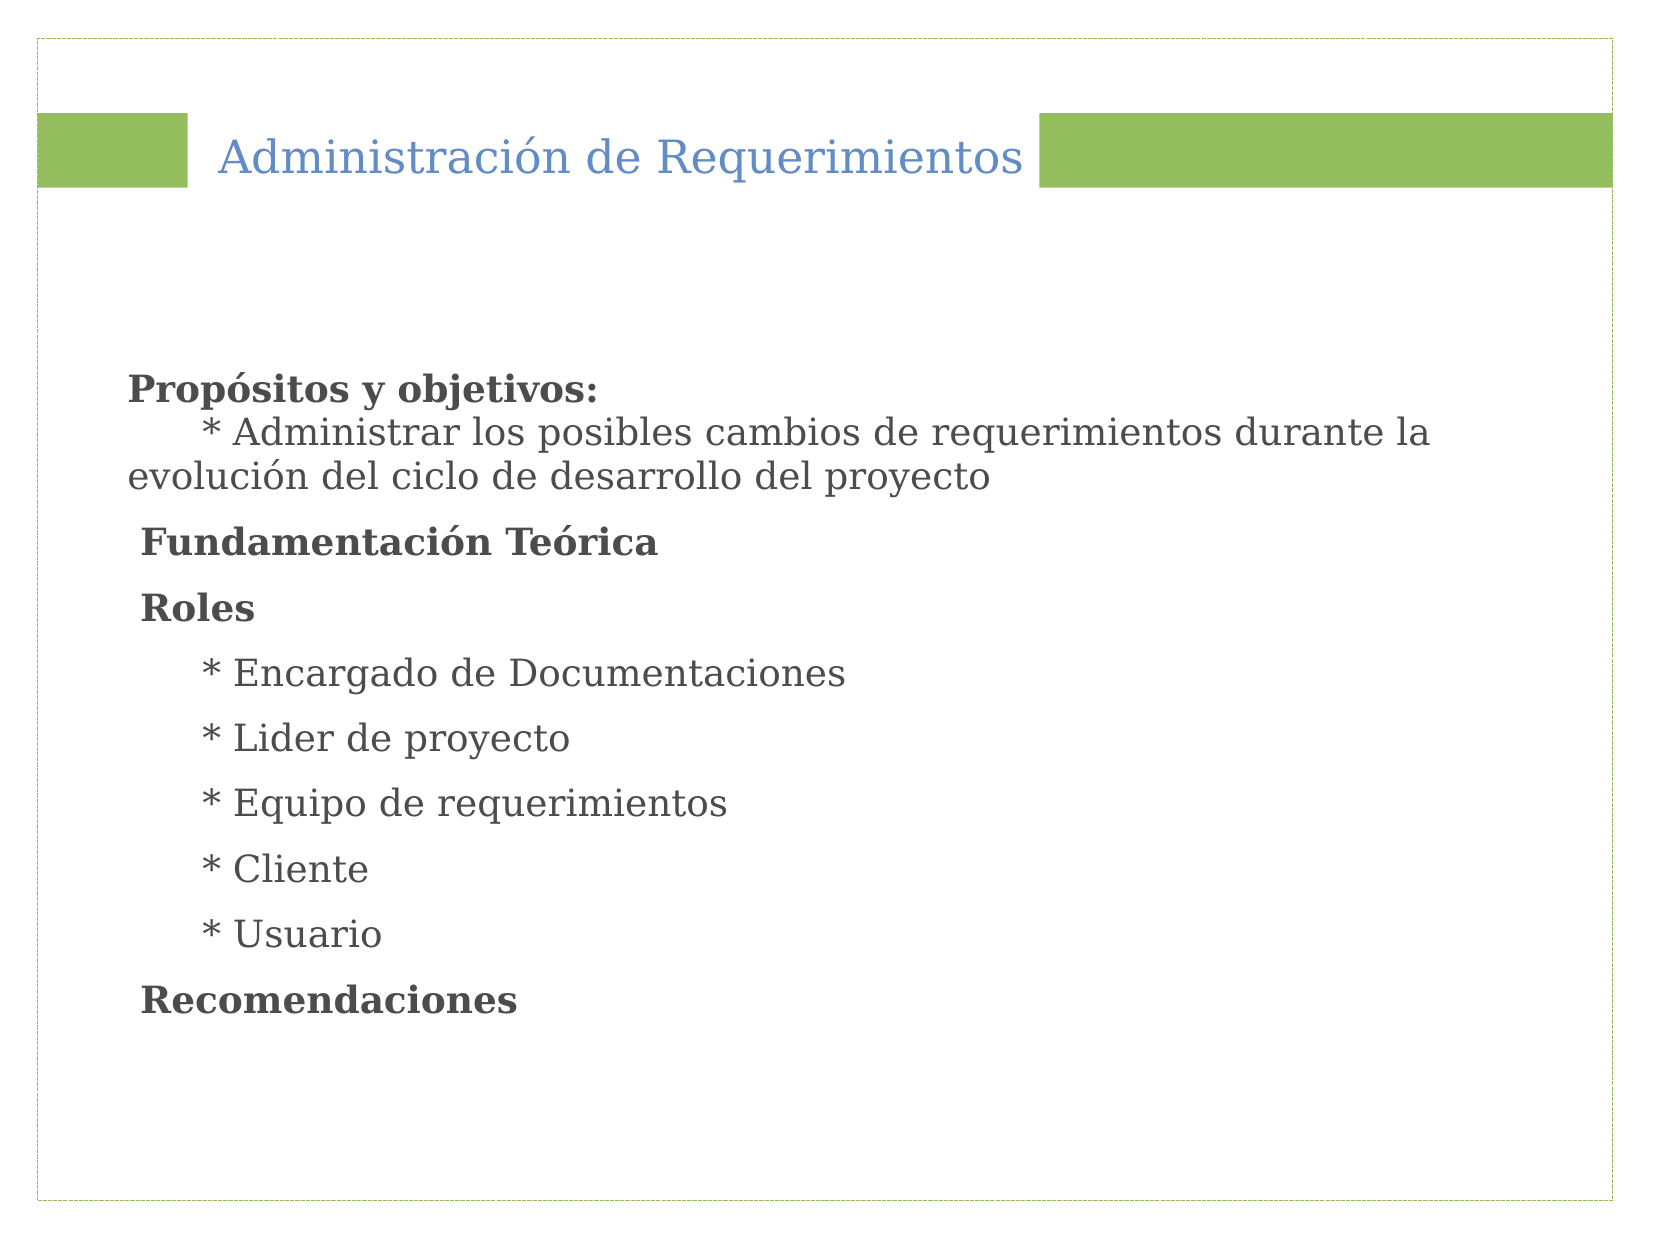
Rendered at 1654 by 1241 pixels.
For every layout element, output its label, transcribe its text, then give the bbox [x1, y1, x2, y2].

text_box Administración de Requerimientos [203, 123, 1040, 192]
text_box [37, 113, 188, 188]
text_box [1039, 113, 1613, 188]
text_box Propósitos y objetivos: * Administrar los posibles cambios de requerimientos durante la evolución del ciclo de desarrollo del proyecto Fundamentación Teórica Roles * Encargado de Documentaciones * Lider de proyecto * Equipo de requerimientos * Cliente * Usuario Recomendaciones [112, 337, 1538, 1126]
